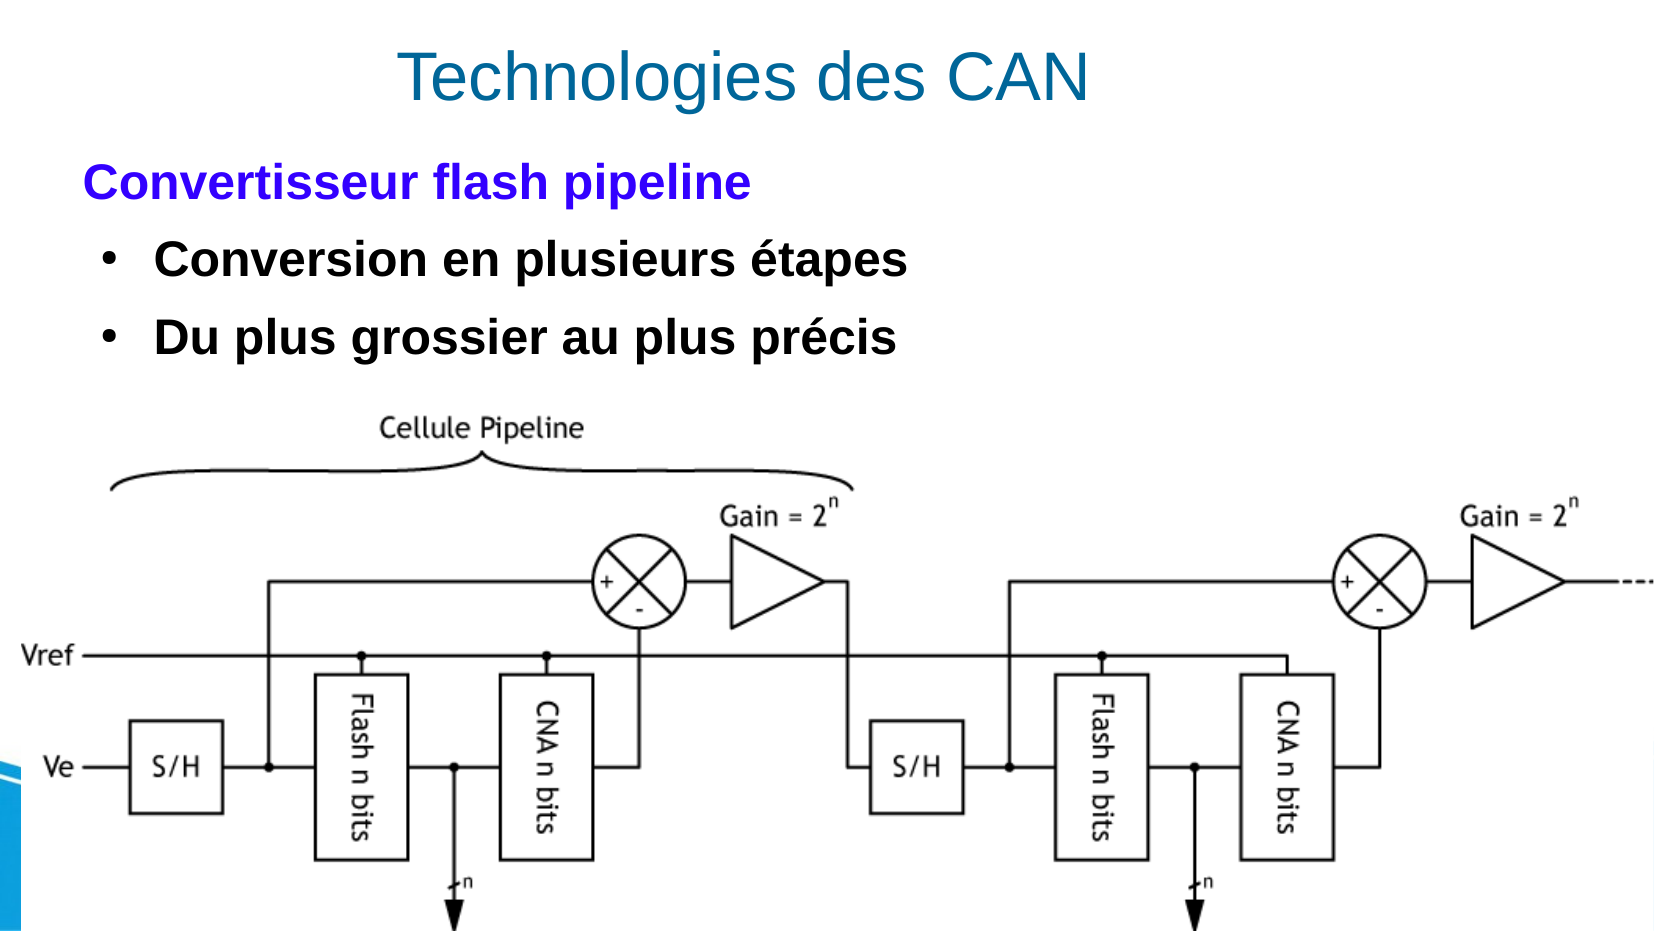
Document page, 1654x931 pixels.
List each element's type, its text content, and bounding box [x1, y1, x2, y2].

picture [0, 413, 1654, 931]
list Convertisseur flash pipeline Conversion en plusieurs étapes Du plus grossier au plus précis [82, 153, 1571, 413]
title Technologies des CAN [0, 0, 1489, 154]
